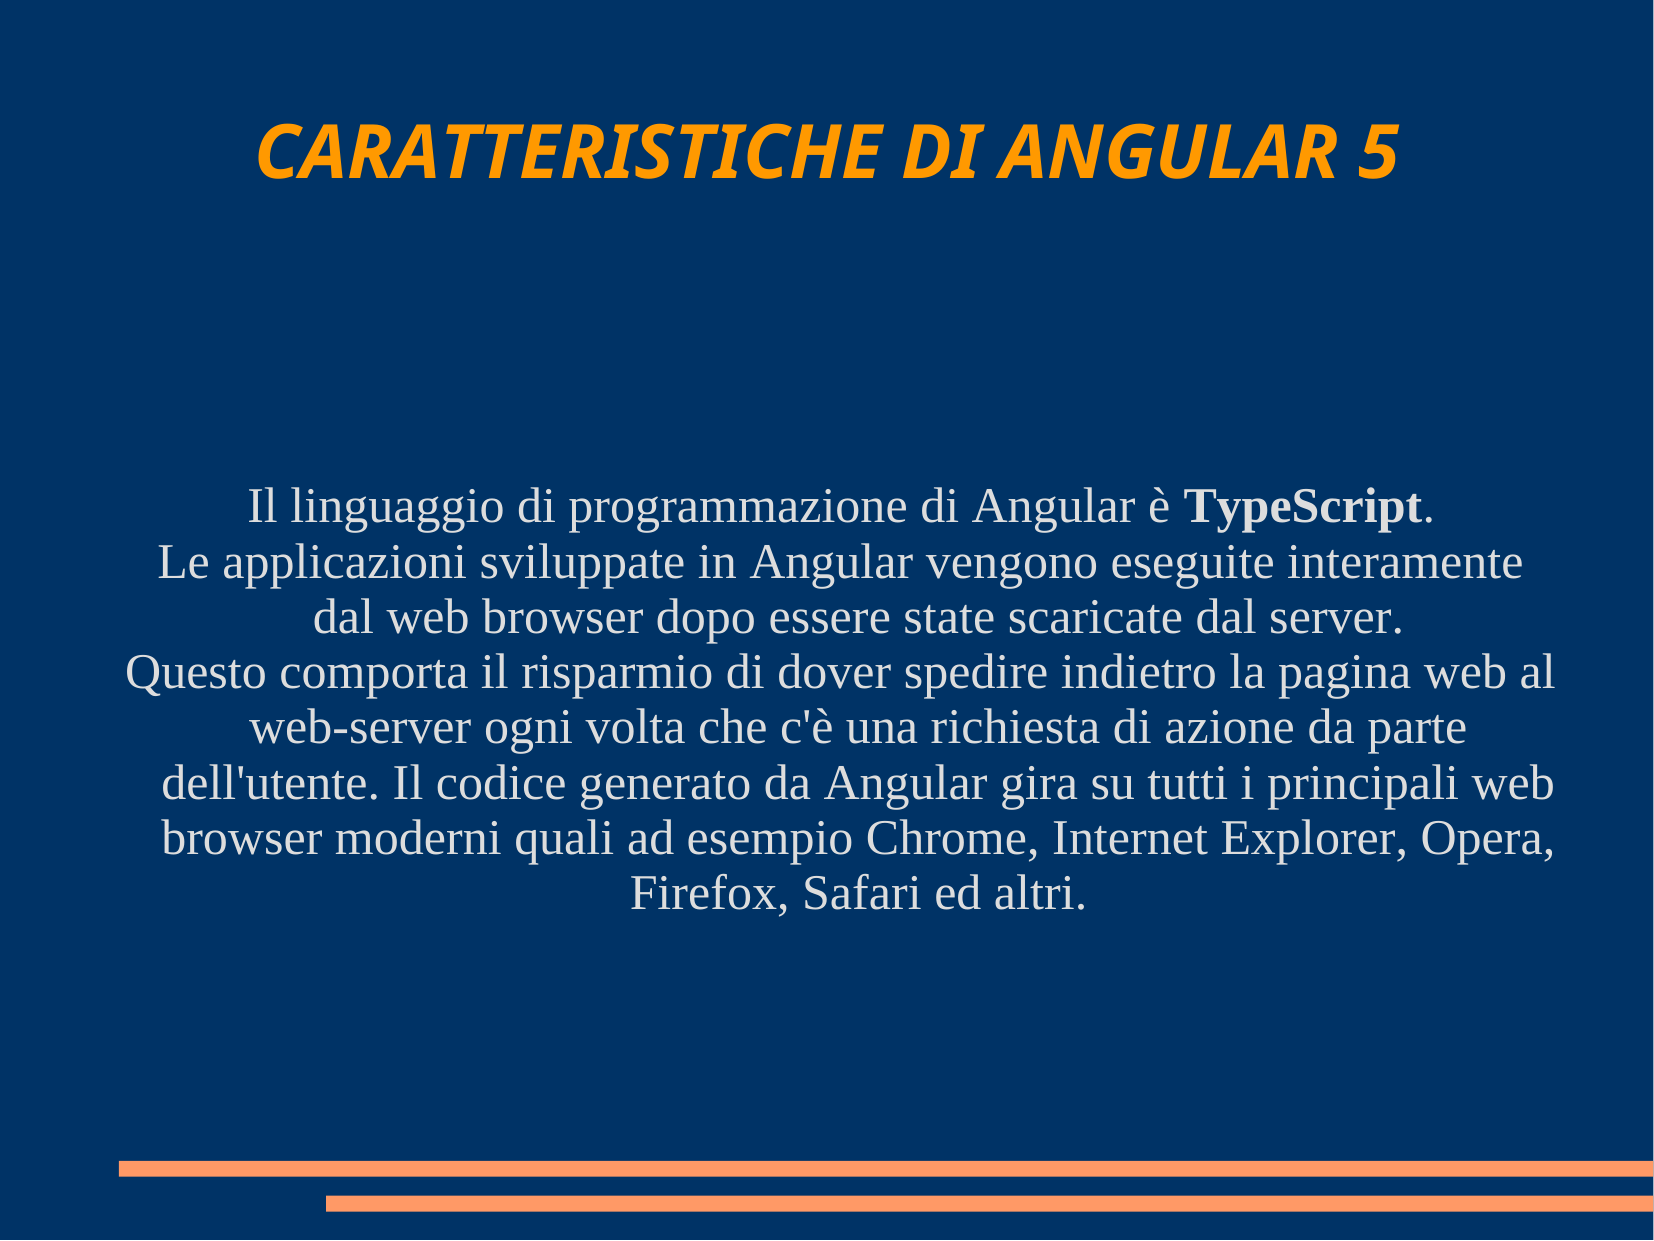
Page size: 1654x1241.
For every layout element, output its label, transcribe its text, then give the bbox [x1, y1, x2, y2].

subtitle Il linguaggio di programmazione di Angular è TypeScript. Le applicazioni sviluppate in Angular vengono eseguite interamente dal web browser dopo essere state scaricate dal server. Questo comporta il risparmio di dover spedire indietro la pagina web al web-server ogni volta che c'è una richiesta di azione da parte dell'utente. Il codice generato da Angular gira su tutti i principali web browser moderni quali ad esempio Chrome, Internet Explorer, Opera, Firefox, Safari ed altri. [121, 322, 1561, 1132]
title CARATTERISTICHE DI ANGULAR 5 [121, 46, 1534, 254]
